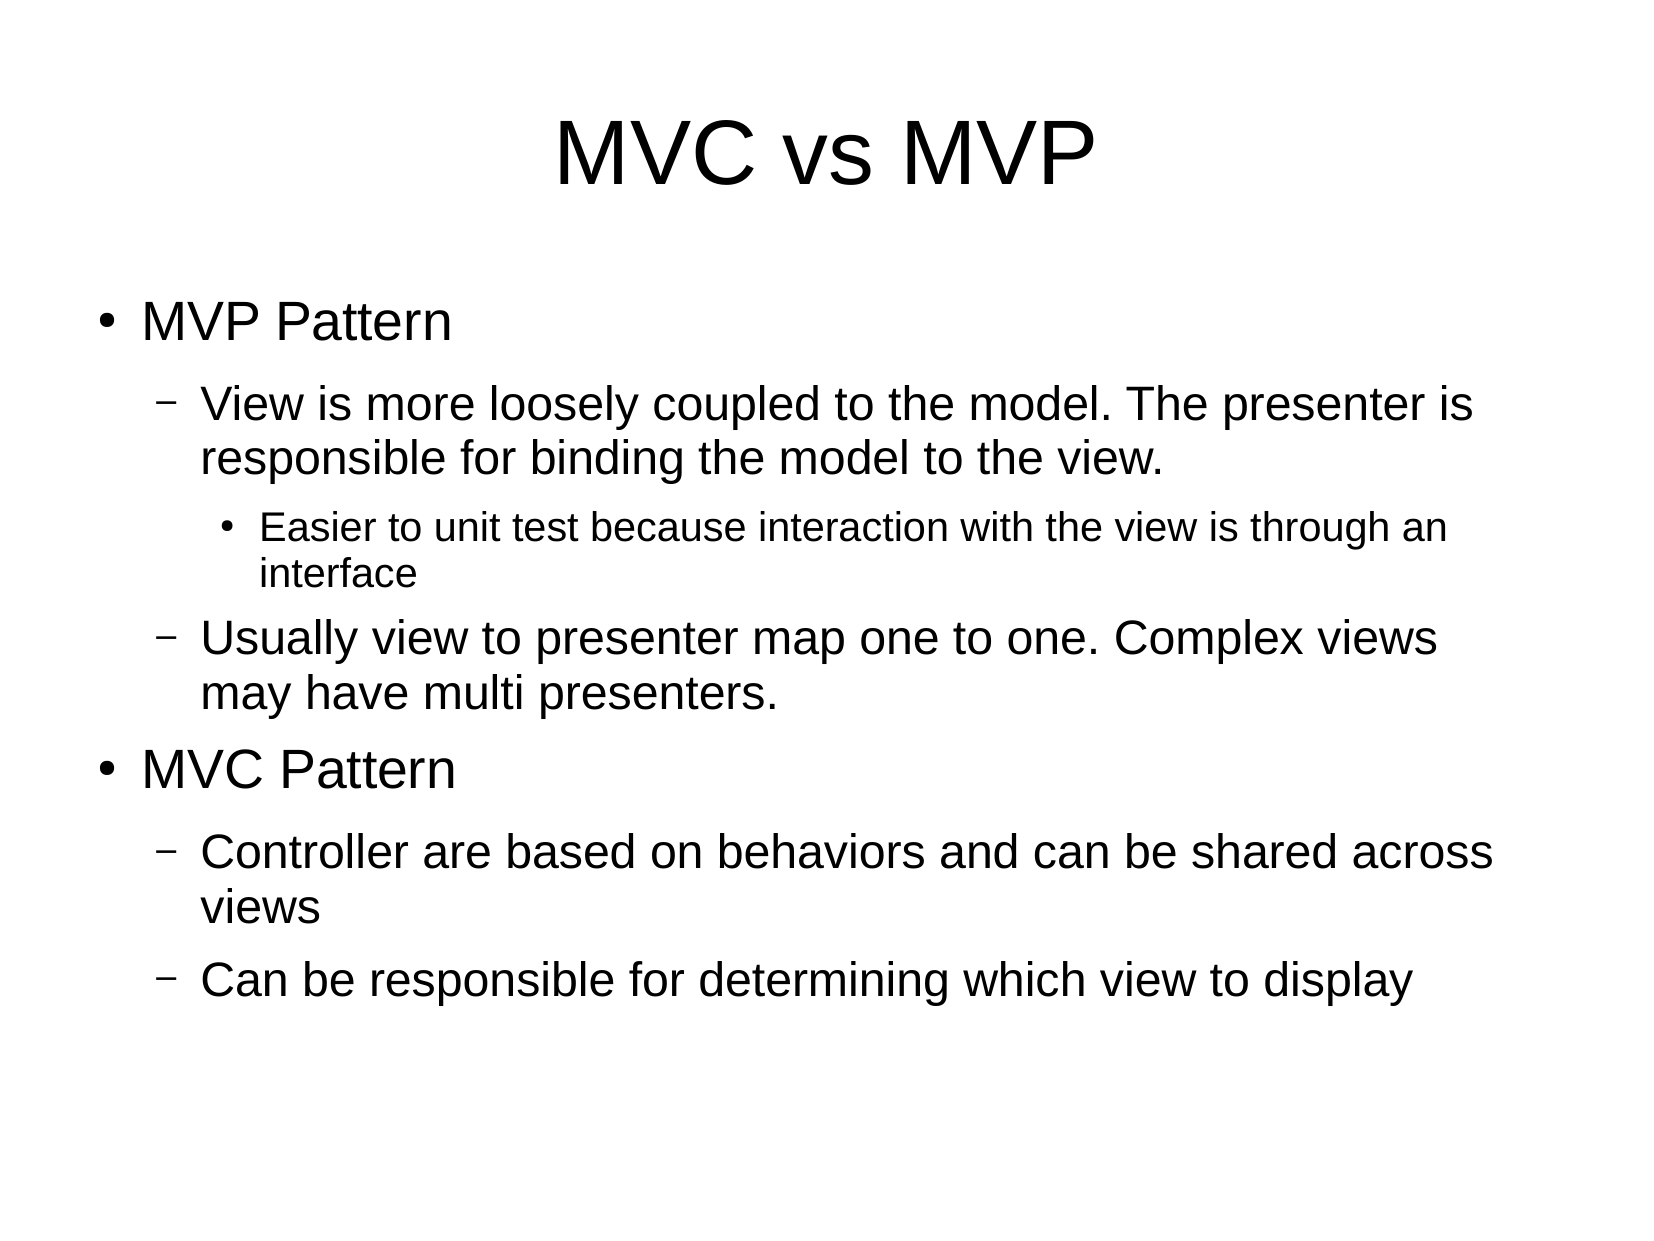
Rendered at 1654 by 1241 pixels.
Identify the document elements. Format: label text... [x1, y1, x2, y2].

title MVC vs MVP [82, 49, 1571, 257]
list MVP Pattern View is more loosely coupled to the model. The presenter is responsible for binding the model to the view. Easier to unit test because interaction with the view is through an interface Usually view to presenter map one to one. Complex views may have multi presenters. MVC Pattern Controller are based on behaviors and can be shared across views Can be responsible for determining which view to display [82, 290, 1538, 1010]
